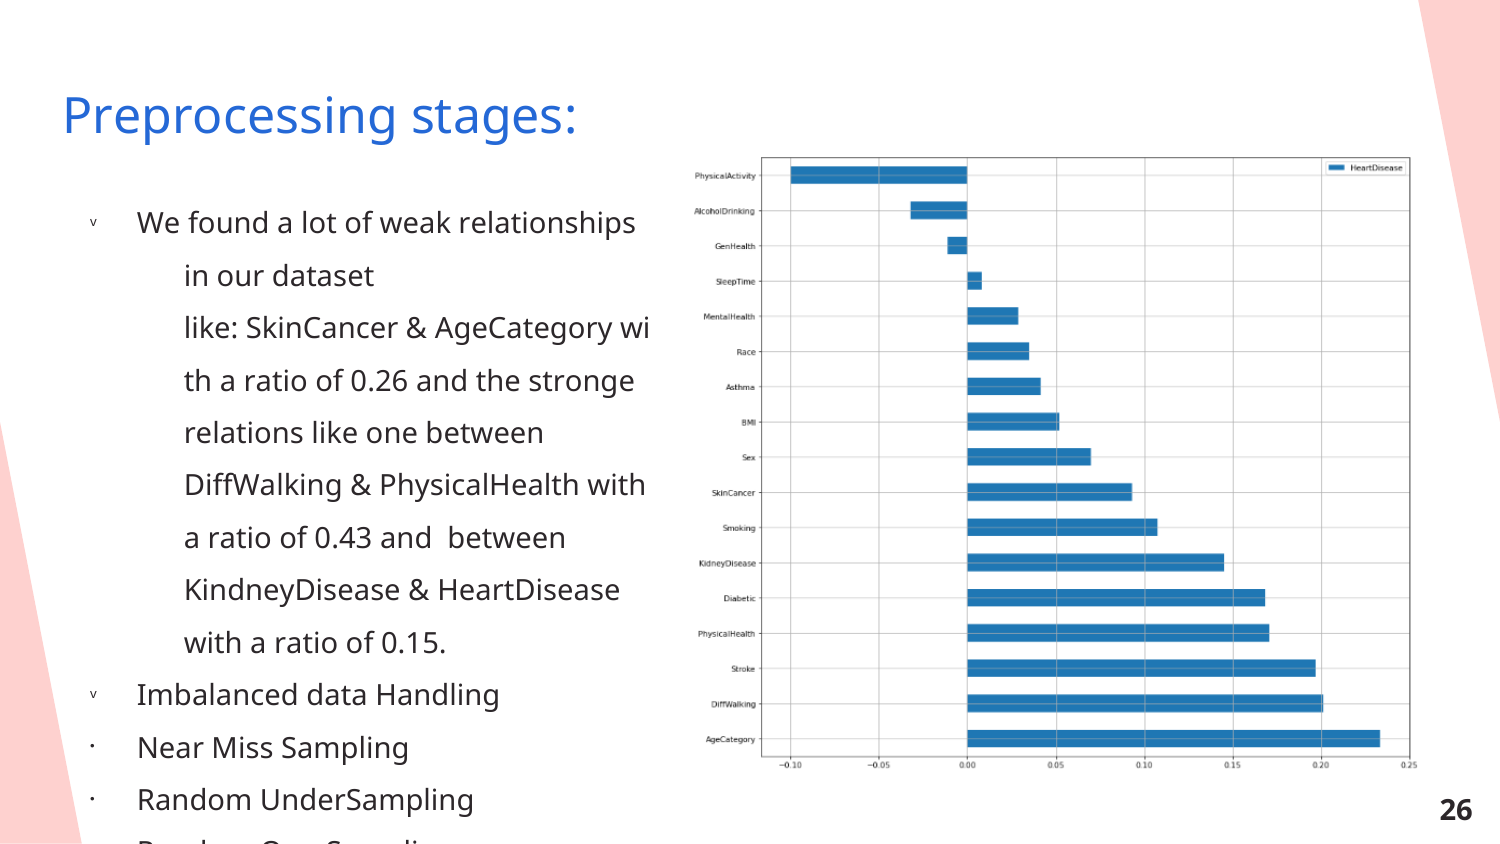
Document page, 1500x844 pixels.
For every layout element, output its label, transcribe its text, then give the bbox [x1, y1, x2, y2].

title Preprocessing stages: [47, 68, 1500, 138]
picture [690, 148, 1418, 783]
text_box We found a lot of weak relationships in our dataset like: SkinCancer & AgeCategory with a ratio of 0.26 and the stronge relations like one between DiffWalking & PhysicalHealth with a ratio of 0.43 and between KindneyDisease & HeartDisease with a ratio of 0.15. Imbalanced data Handling Near Miss Sampling Random UnderSampling Random OverSampling Smote Sampling [33, 172, 671, 844]
text_box 26 [1424, 783, 1489, 830]
